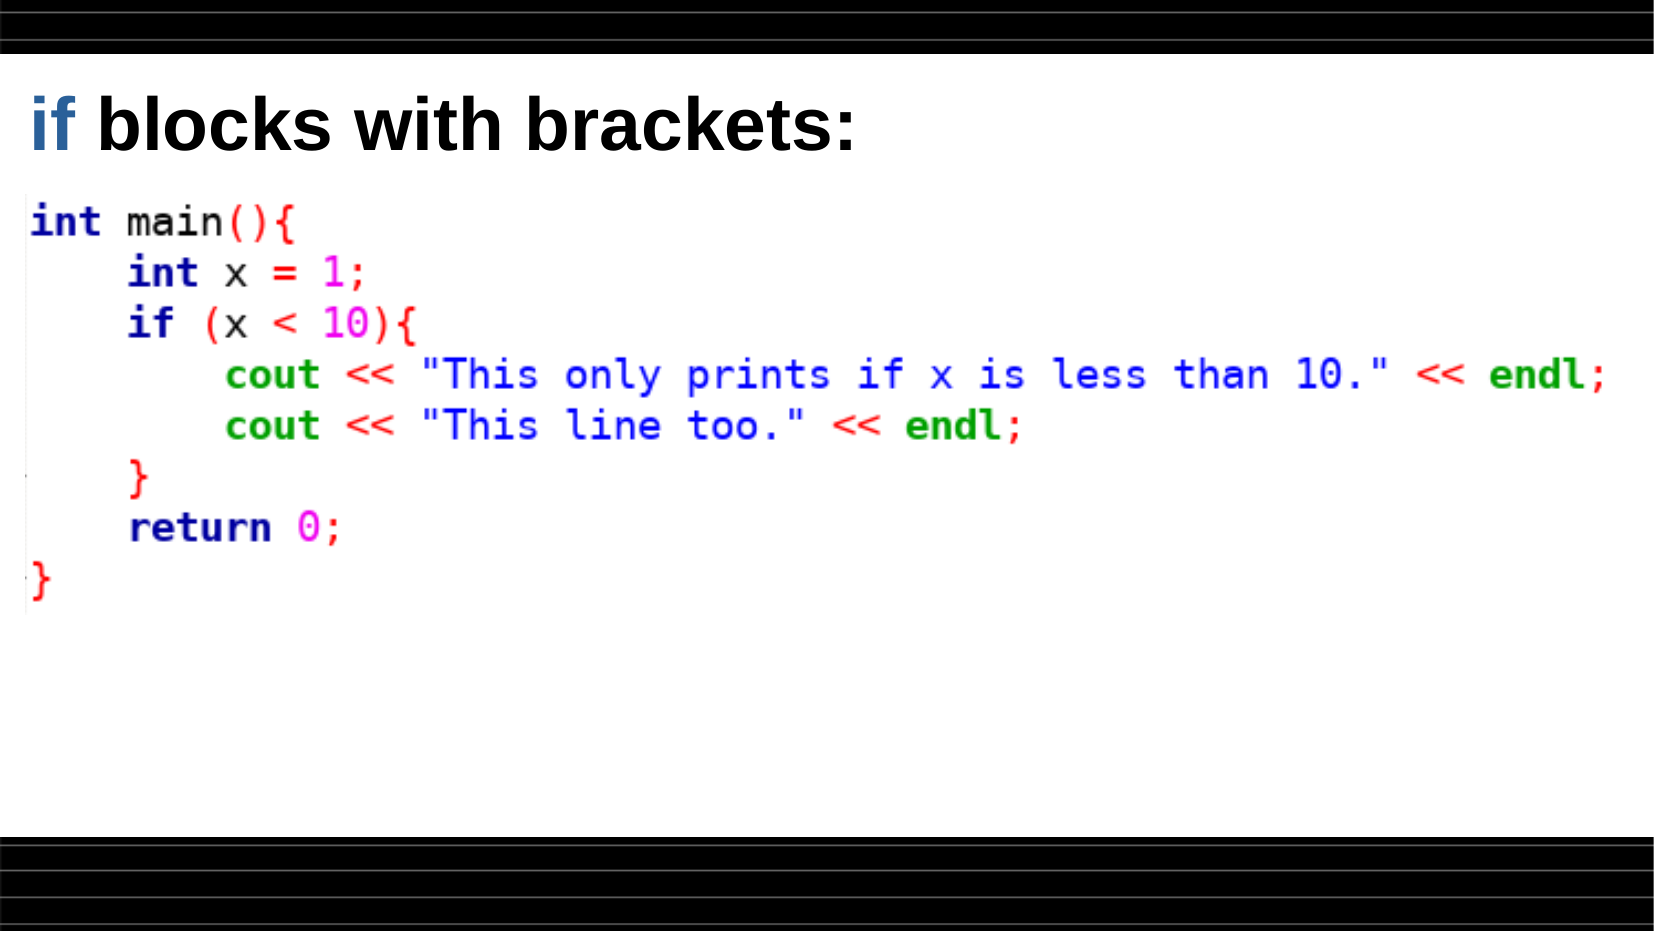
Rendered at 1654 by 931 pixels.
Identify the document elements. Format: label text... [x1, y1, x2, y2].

picture [25, 194, 1624, 616]
picture [0, 0, 1654, 54]
picture [0, 837, 1654, 931]
text_box if blocks with brackets: [15, 75, 1591, 174]
